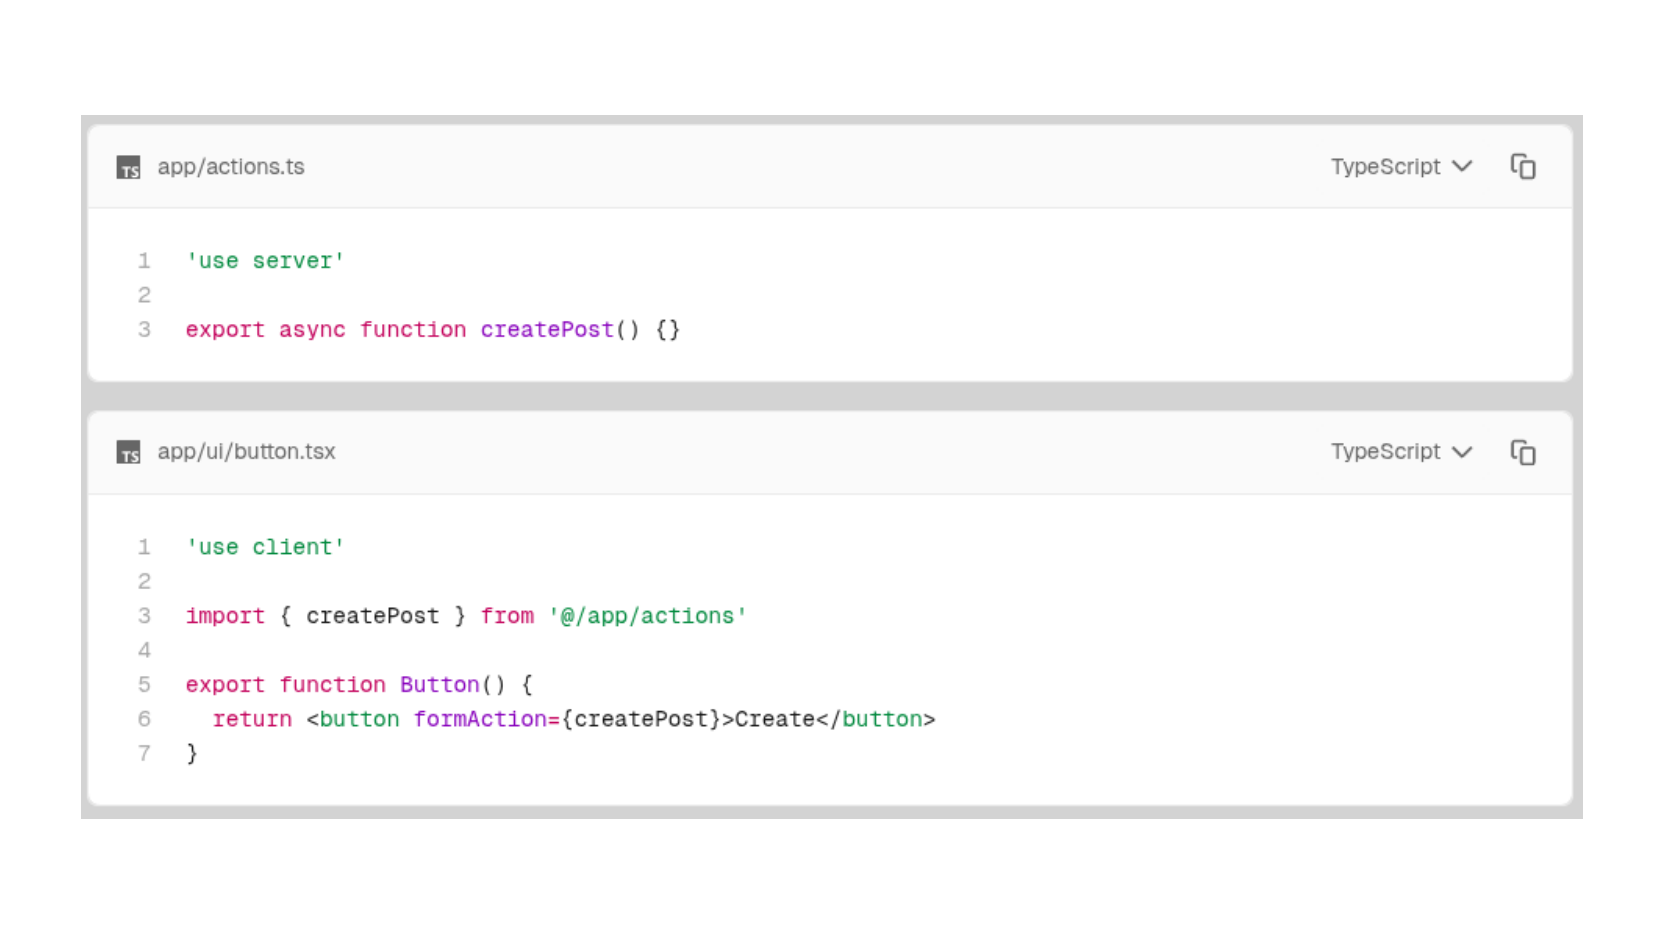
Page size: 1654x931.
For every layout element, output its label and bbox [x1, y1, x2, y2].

picture [81, 115, 1583, 819]
